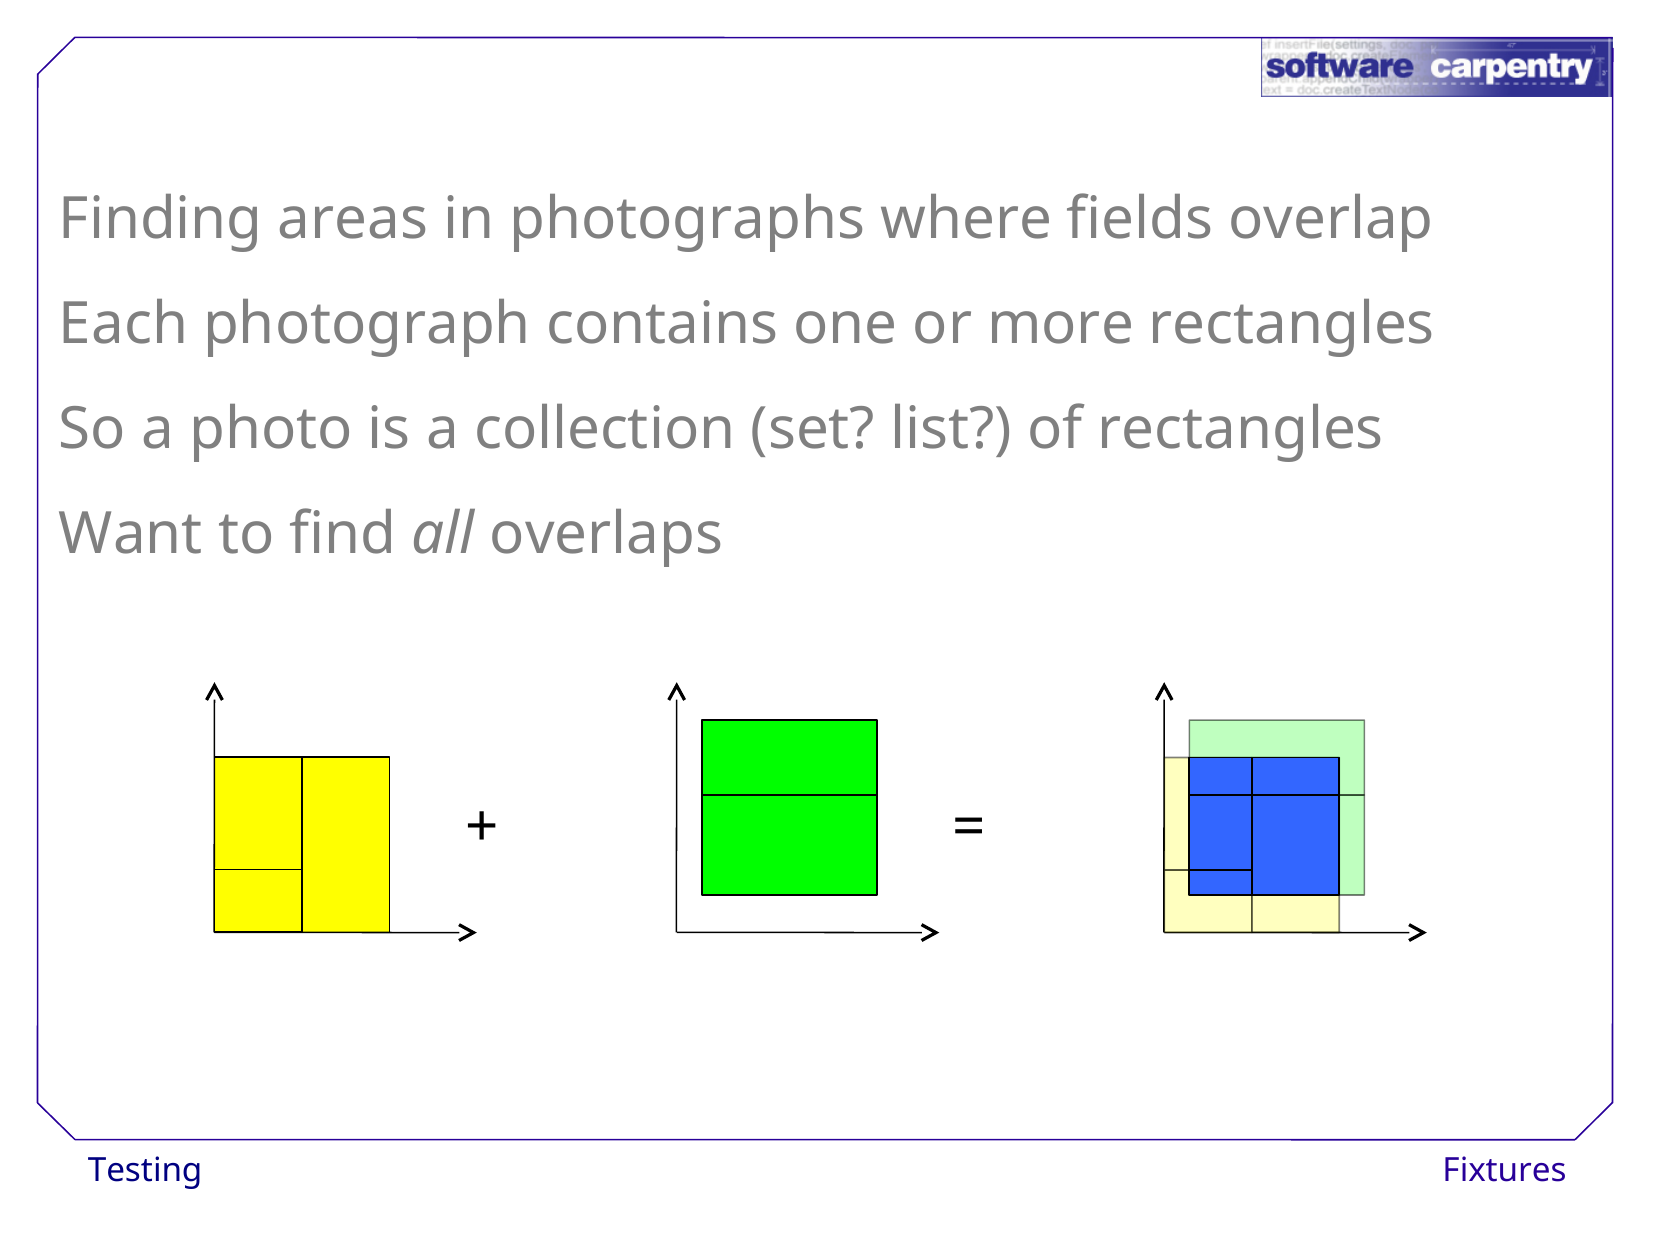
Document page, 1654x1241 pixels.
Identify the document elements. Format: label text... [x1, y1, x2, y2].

text_box = [938, 745, 1152, 866]
text_box [215, 757, 390, 931]
text_box [701, 720, 877, 895]
picture [1261, 39, 1613, 97]
text_box Finding areas in photographs where fields overlap Each photograph contains one or more rectangles So a photo is a collection (set? list?) of rectangles Want to find all overlaps [44, 137, 1600, 574]
text_box [1164, 720, 1365, 933]
text_box + [450, 745, 664, 866]
